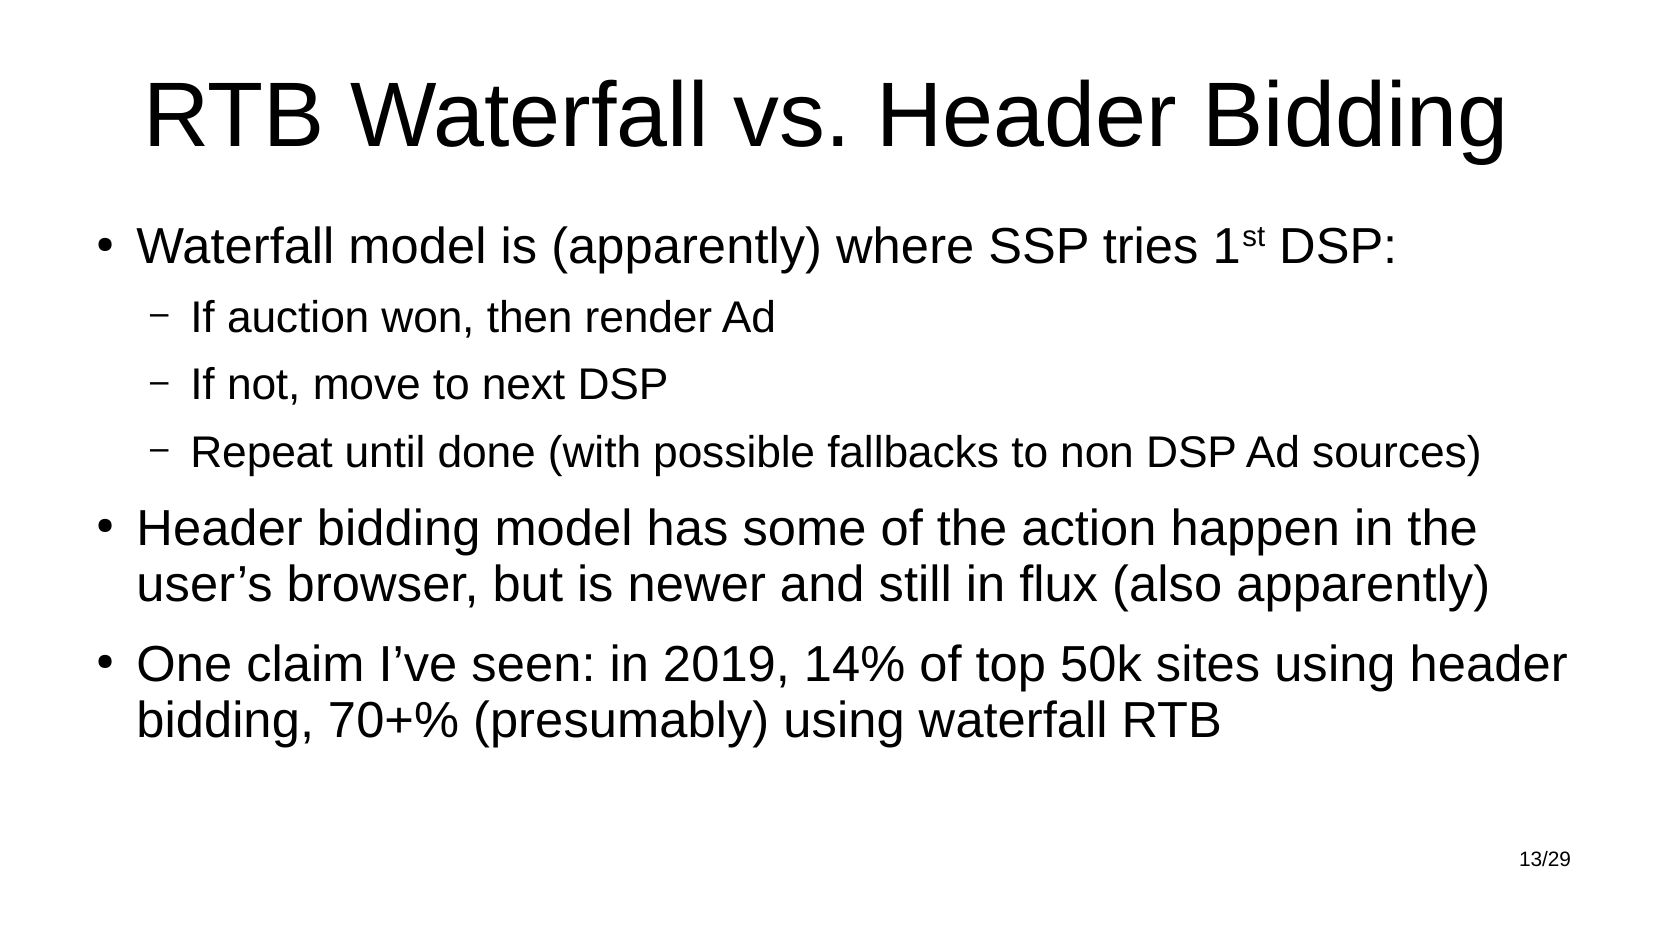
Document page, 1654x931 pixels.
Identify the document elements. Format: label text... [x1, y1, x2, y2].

list Waterfall model is (apparently) where SSP tries 1st DSP: If auction won, then render Ad If not, move to next DSP Repeat until done (with possible fallbacks to non DSP Ad sources) Header bidding model has some of the action happen in the user’s browser, but is newer and still in flux (also apparently) One claim I’ve seen: in 2019, 14% of top 50k sites using header bidding, 70+% (presumably) using waterfall RTB [82, 217, 1571, 758]
title RTB Waterfall vs. Header Bidding [82, 37, 1571, 193]
